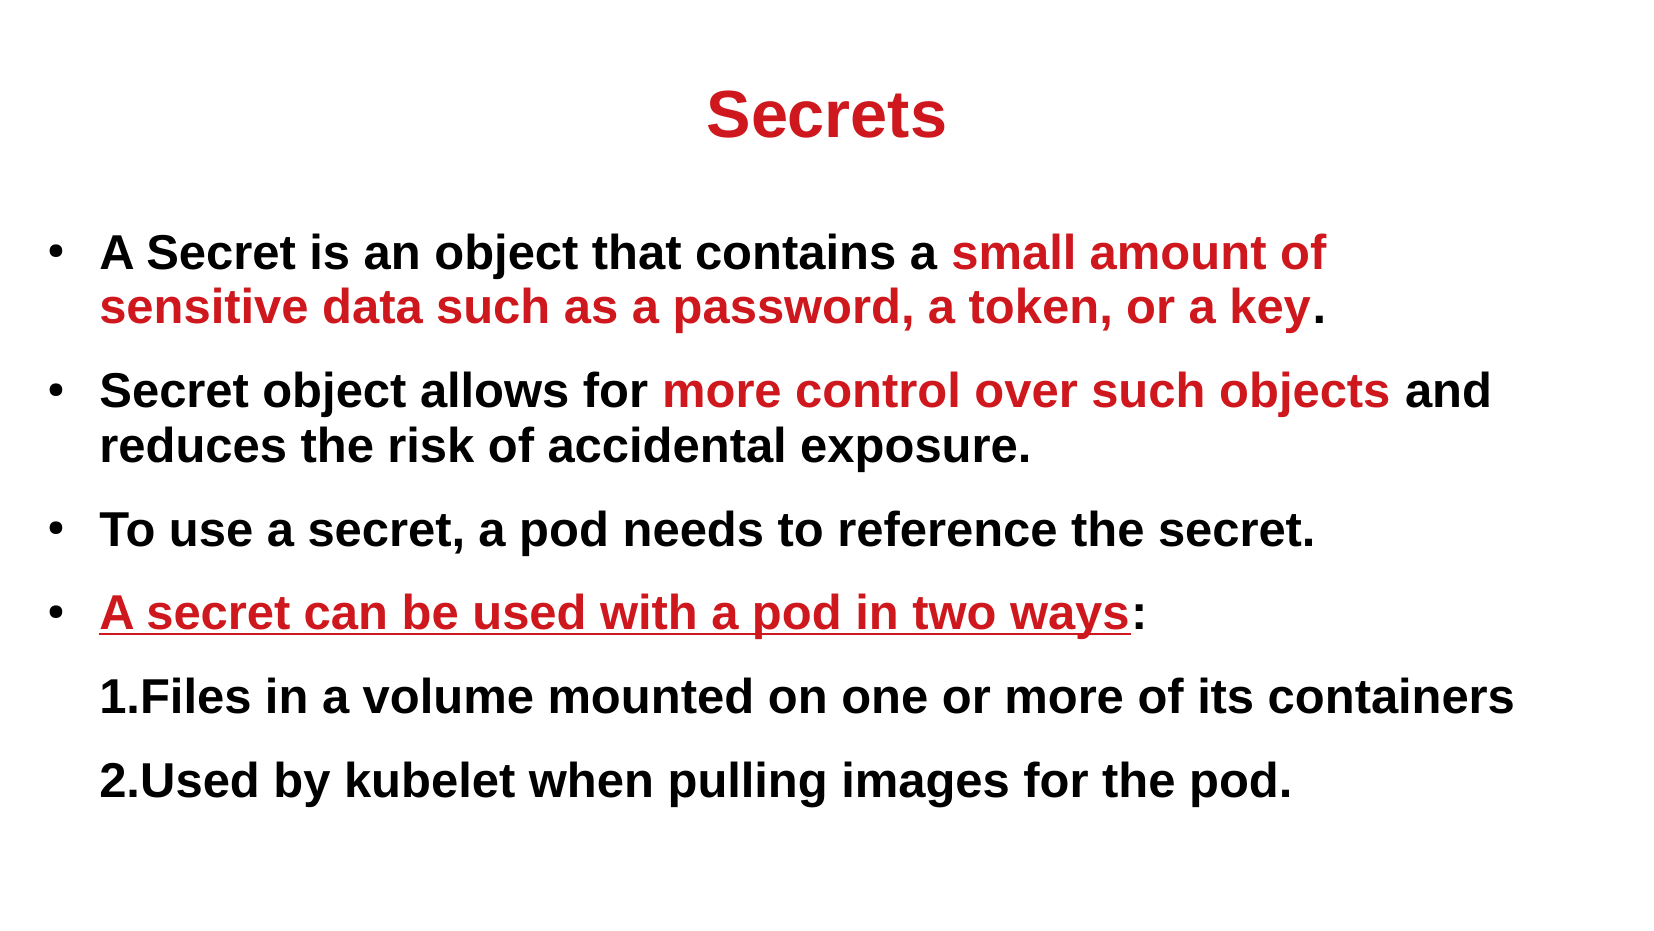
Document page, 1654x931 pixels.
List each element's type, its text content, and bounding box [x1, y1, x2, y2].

title Secrets [82, 37, 1571, 193]
list A Secret is an object that contains a small amount of sensitive data such as a password, a token, or a key. Secret object allows for more control over such objects and reduces the risk of accidental exposure. To use a secret, a pod needs to reference the secret. A secret can be used with a pod in two ways: 1.Files in a volume mounted on one or more of its containers 2.Used by kubelet when pulling images for the pod. [30, 225, 1546, 855]
